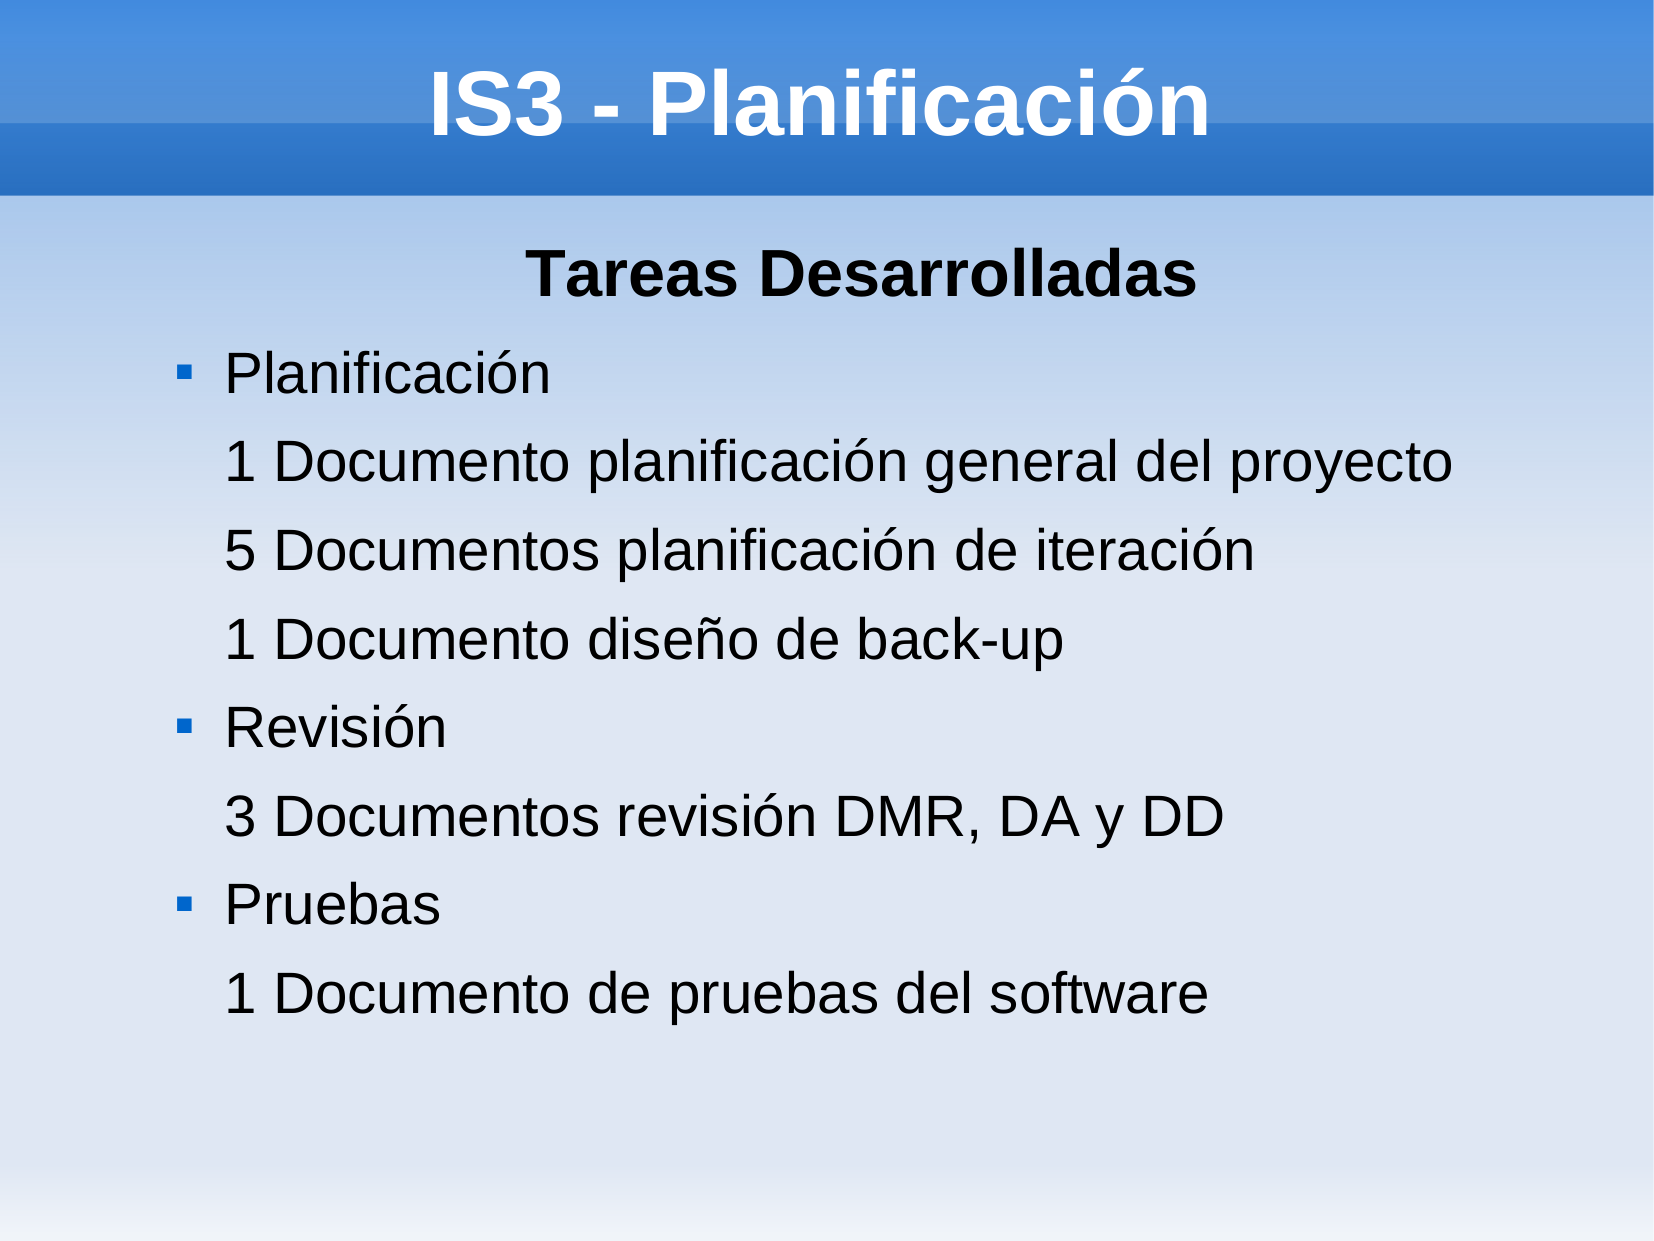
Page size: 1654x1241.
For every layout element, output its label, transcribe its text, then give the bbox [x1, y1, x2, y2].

picture [0, 0, 1654, 1241]
title IS3 - Planificación [76, 0, 1565, 208]
list Tareas Desarrolladas Planificación 1 Documento planificación general del proyecto 5 Documentos planificación de iteración 1 Documento diseño de back-up Revisión 3 Documentos revisión DMR, DA y DD Pruebas 1 Documento de pruebas del software [82, 236, 1571, 1115]
